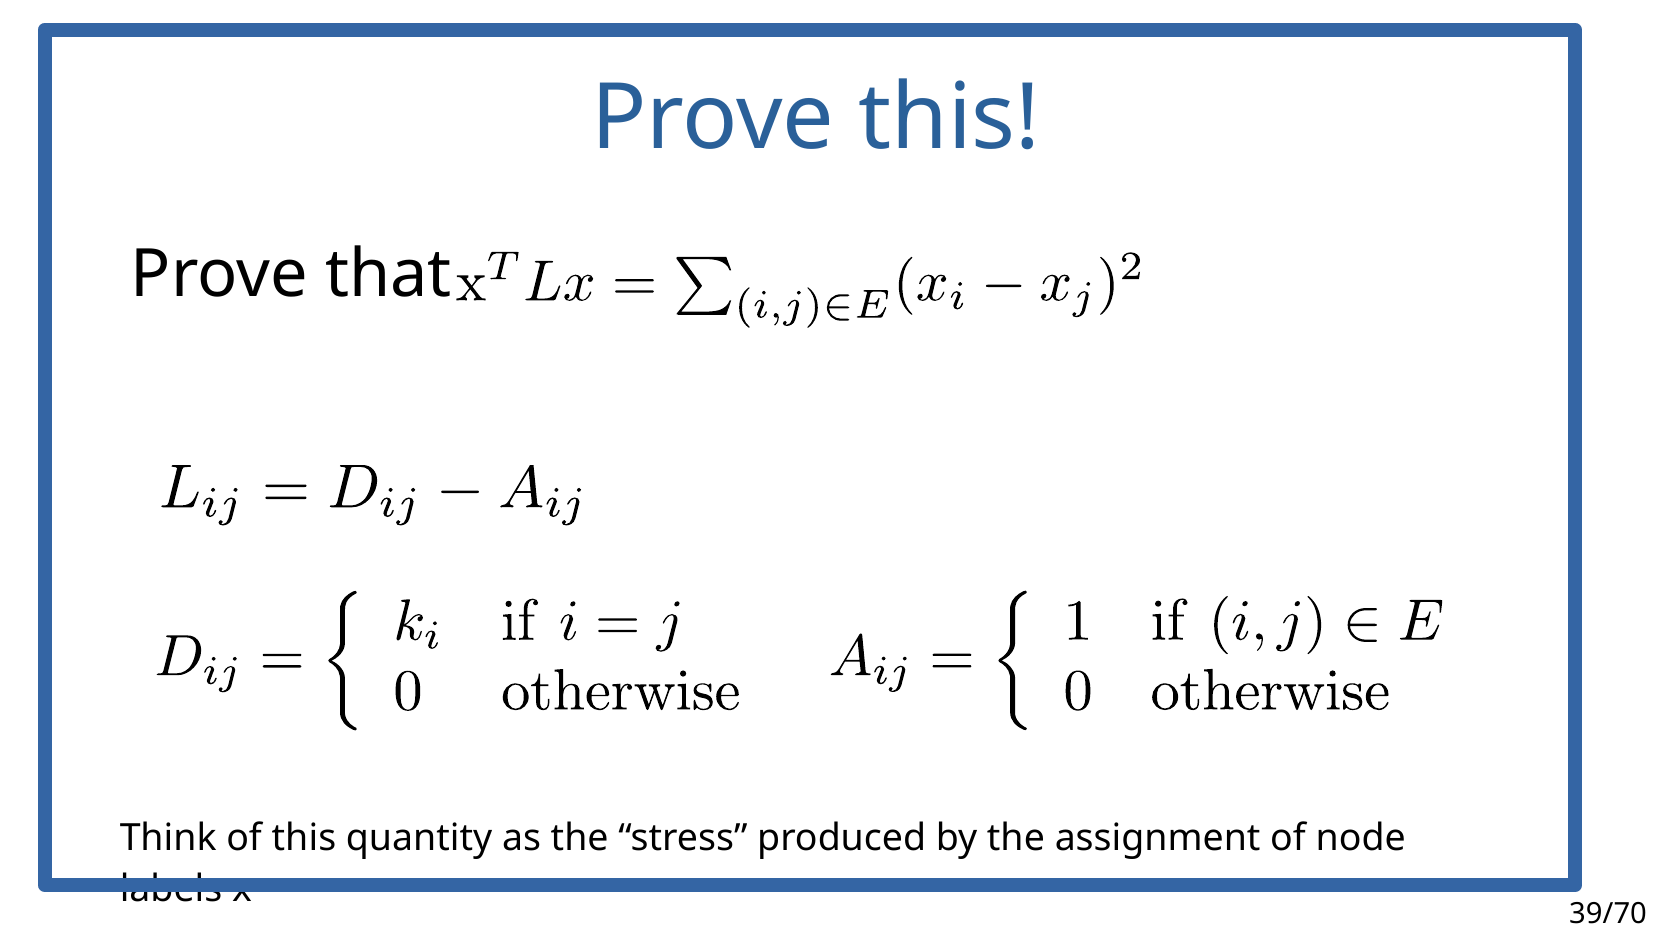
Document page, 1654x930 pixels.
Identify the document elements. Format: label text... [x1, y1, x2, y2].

text_box [828, 590, 1445, 731]
picture [158, 465, 586, 526]
title Prove this! [71, 48, 1561, 178]
text_box [154, 590, 741, 731]
list Prove that [60, 225, 1549, 391]
text_box Think of this quantity as the “stress” produced by the assignment of node labels x [105, 803, 1501, 873]
